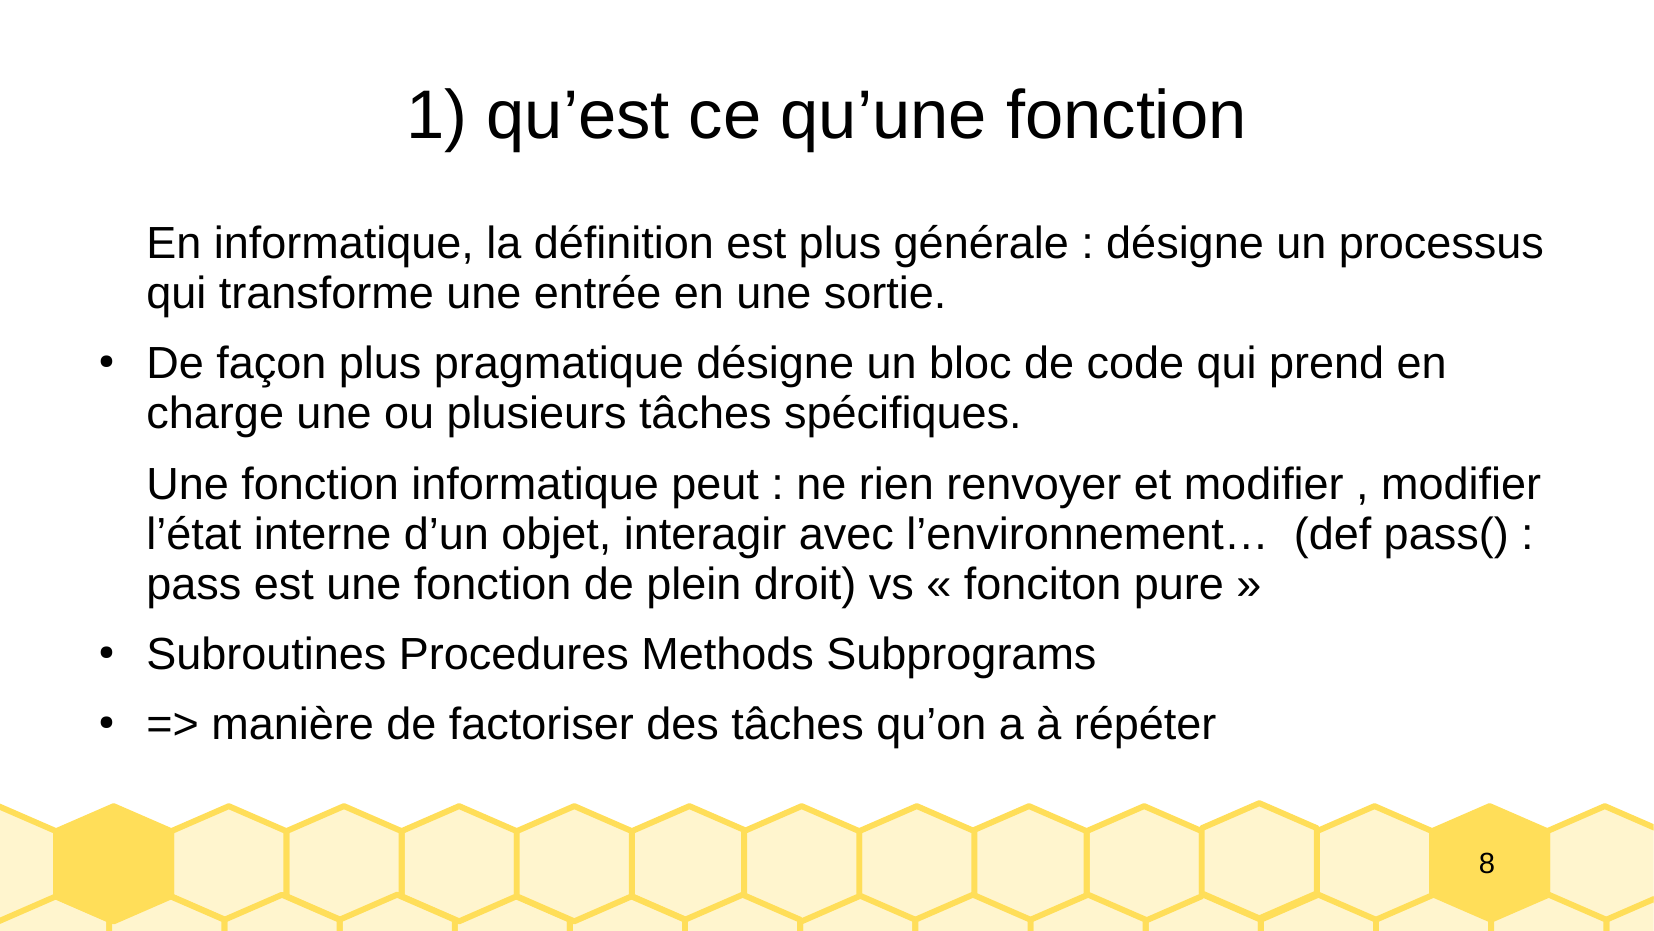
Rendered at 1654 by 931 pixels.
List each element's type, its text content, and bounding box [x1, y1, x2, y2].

list En informatique, la définition est plus générale : désigne un processus qui transforme une entrée en une sortie. De façon plus pragmatique désigne un bloc de code qui prend en charge une ou plusieurs tâches spécifiques. Une fonction informatique peut : ne rien renvoyer et modifier , modifier l’état interne d’un objet, interagir avec l’environnement… (def pass() : pass est une fonction de plein droit) vs « fonciton pure » Subroutines Procedures Methods Subprograms => manière de factoriser des tâches qu’on a à répéter [82, 217, 1571, 758]
title 1) qu’est ce qu’une fonction [82, 37, 1571, 193]
